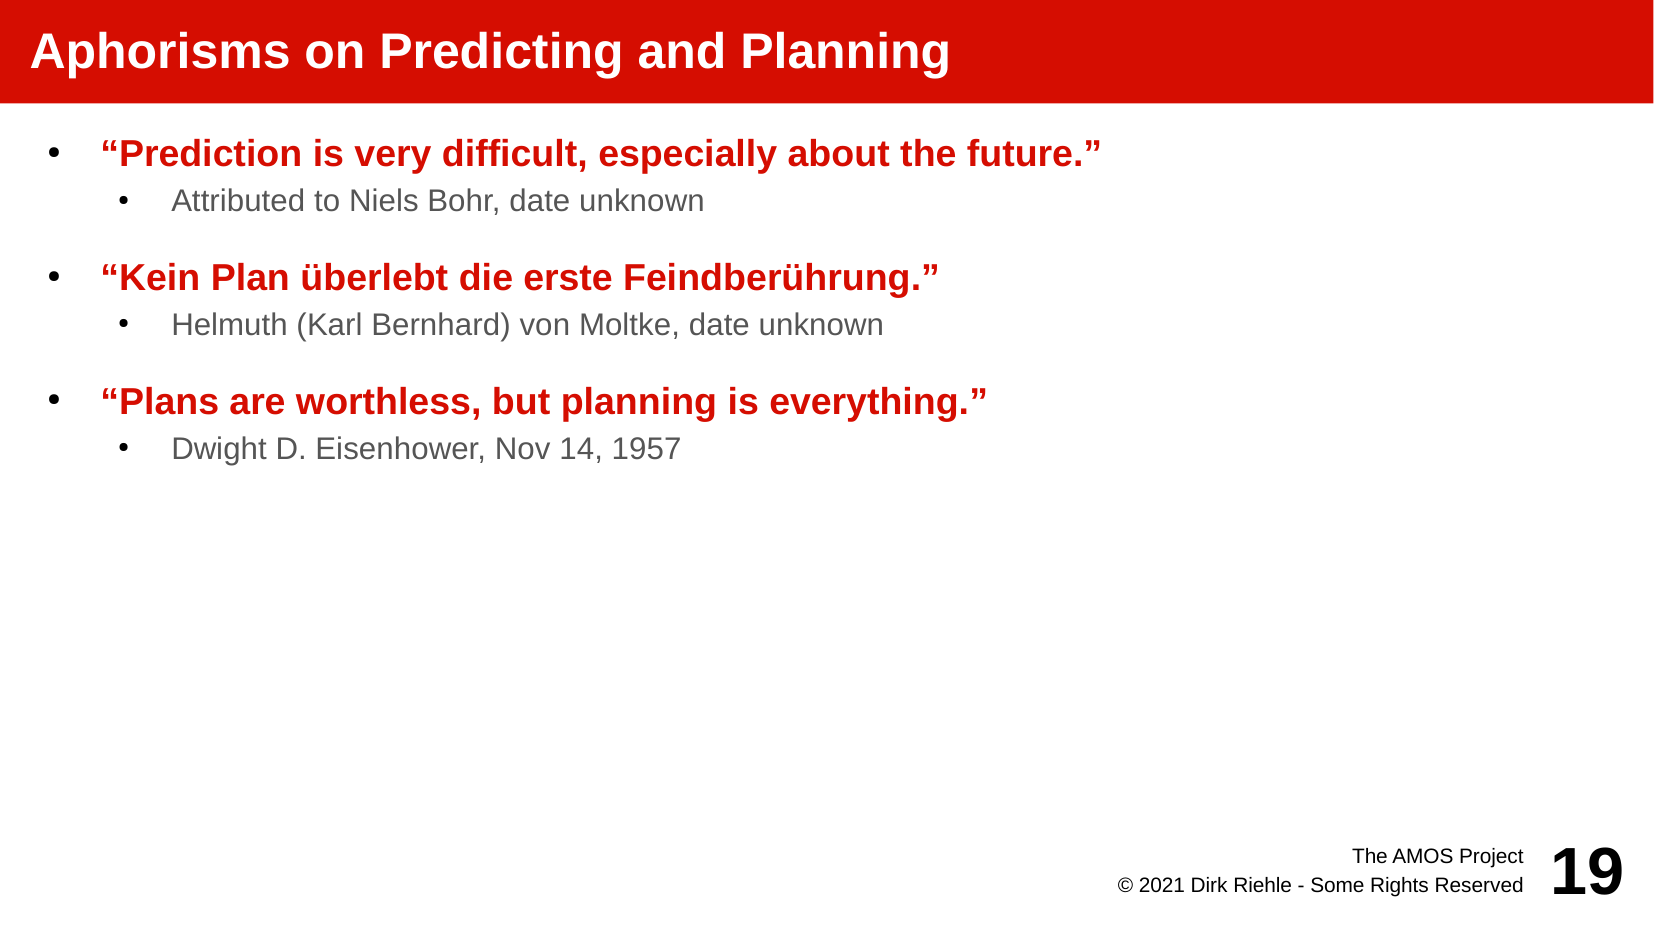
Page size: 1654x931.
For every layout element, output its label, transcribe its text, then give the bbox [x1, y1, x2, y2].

list “Prediction is very difficult, especially about the future.” Attributed to Niels Bohr, date unknown “Kein Plan überlebt die erste Feindberührung.” Helmuth (Karl Bernhard) von Moltke, date unknown “Plans are worthless, but planning is everything.” Dwight D. Eisenhower, Nov 14, 1957 [29, 132, 1625, 813]
title Aphorisms on Predicting and Planning [0, 0, 1654, 104]
